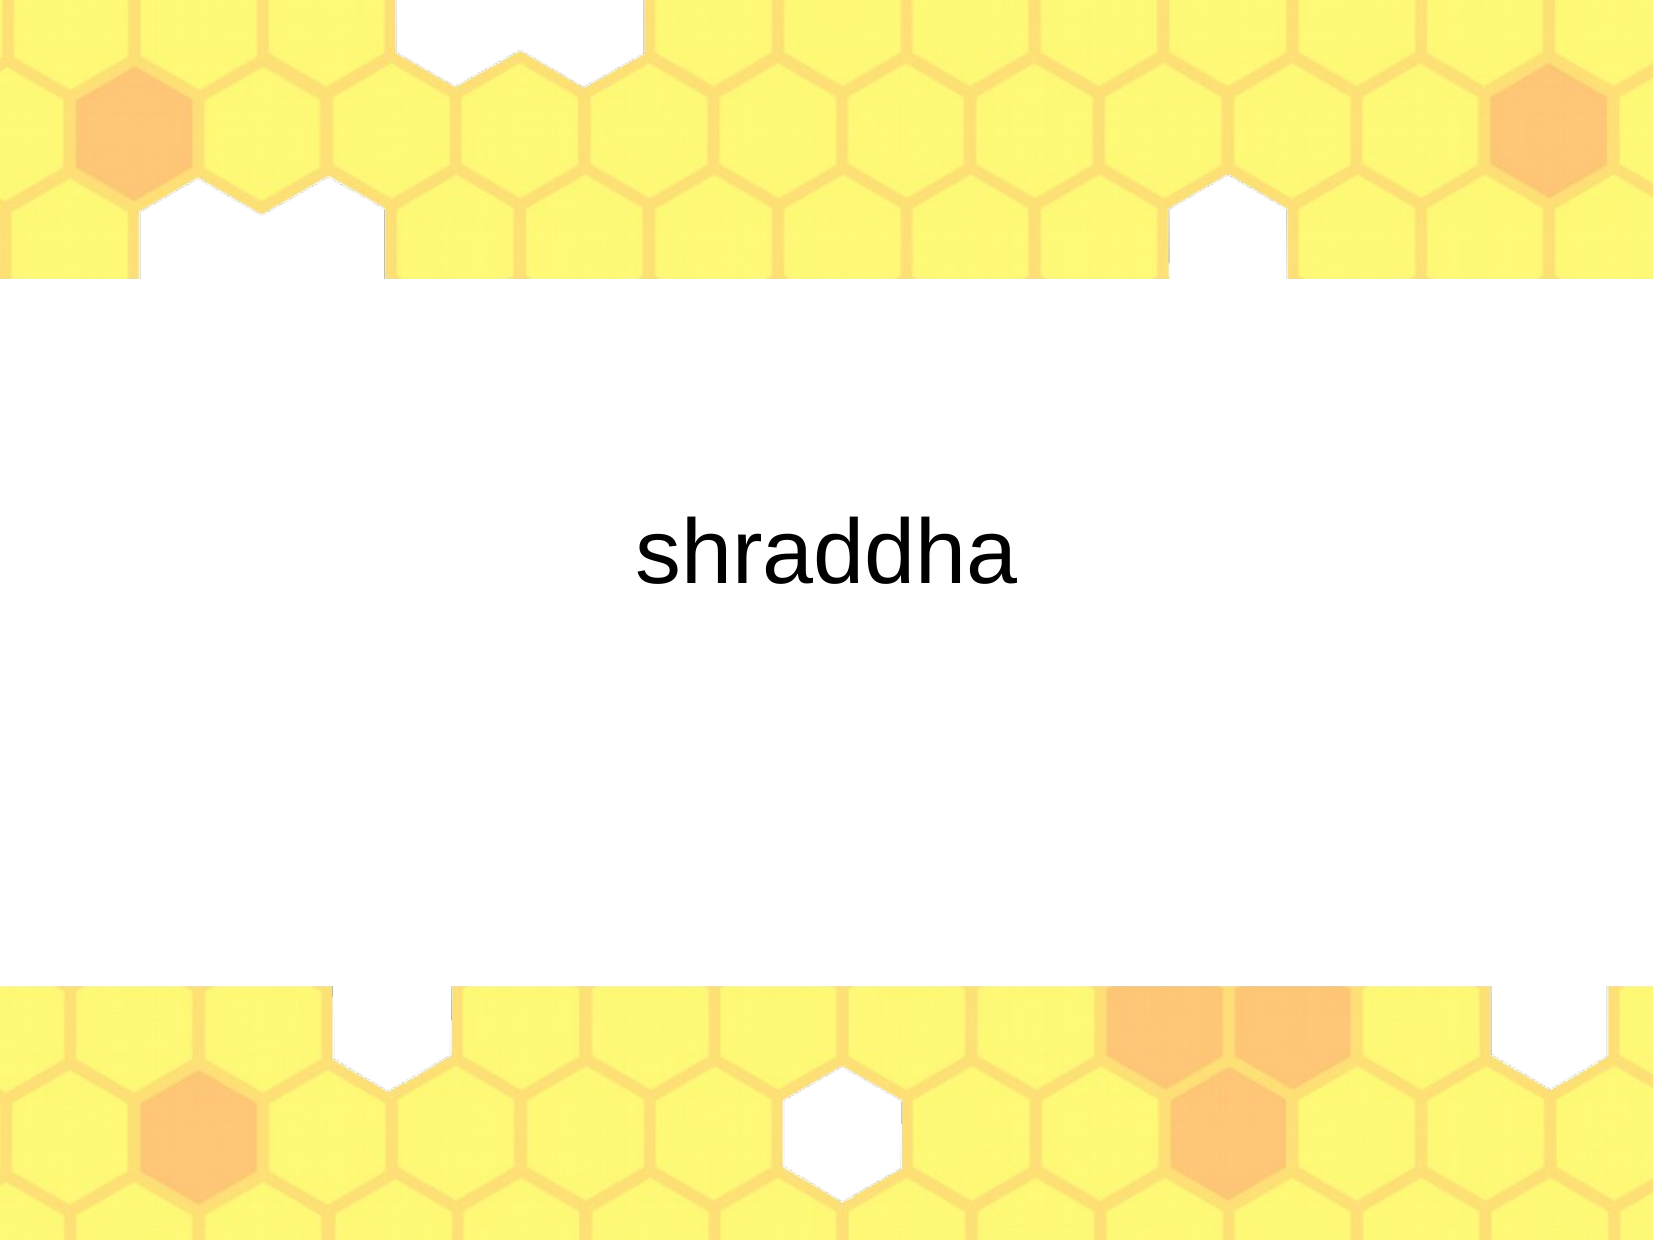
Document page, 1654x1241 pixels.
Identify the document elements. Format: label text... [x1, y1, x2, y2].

picture [0, 986, 1654, 1240]
title shraddha [82, 418, 1571, 686]
picture [0, 0, 1654, 279]
